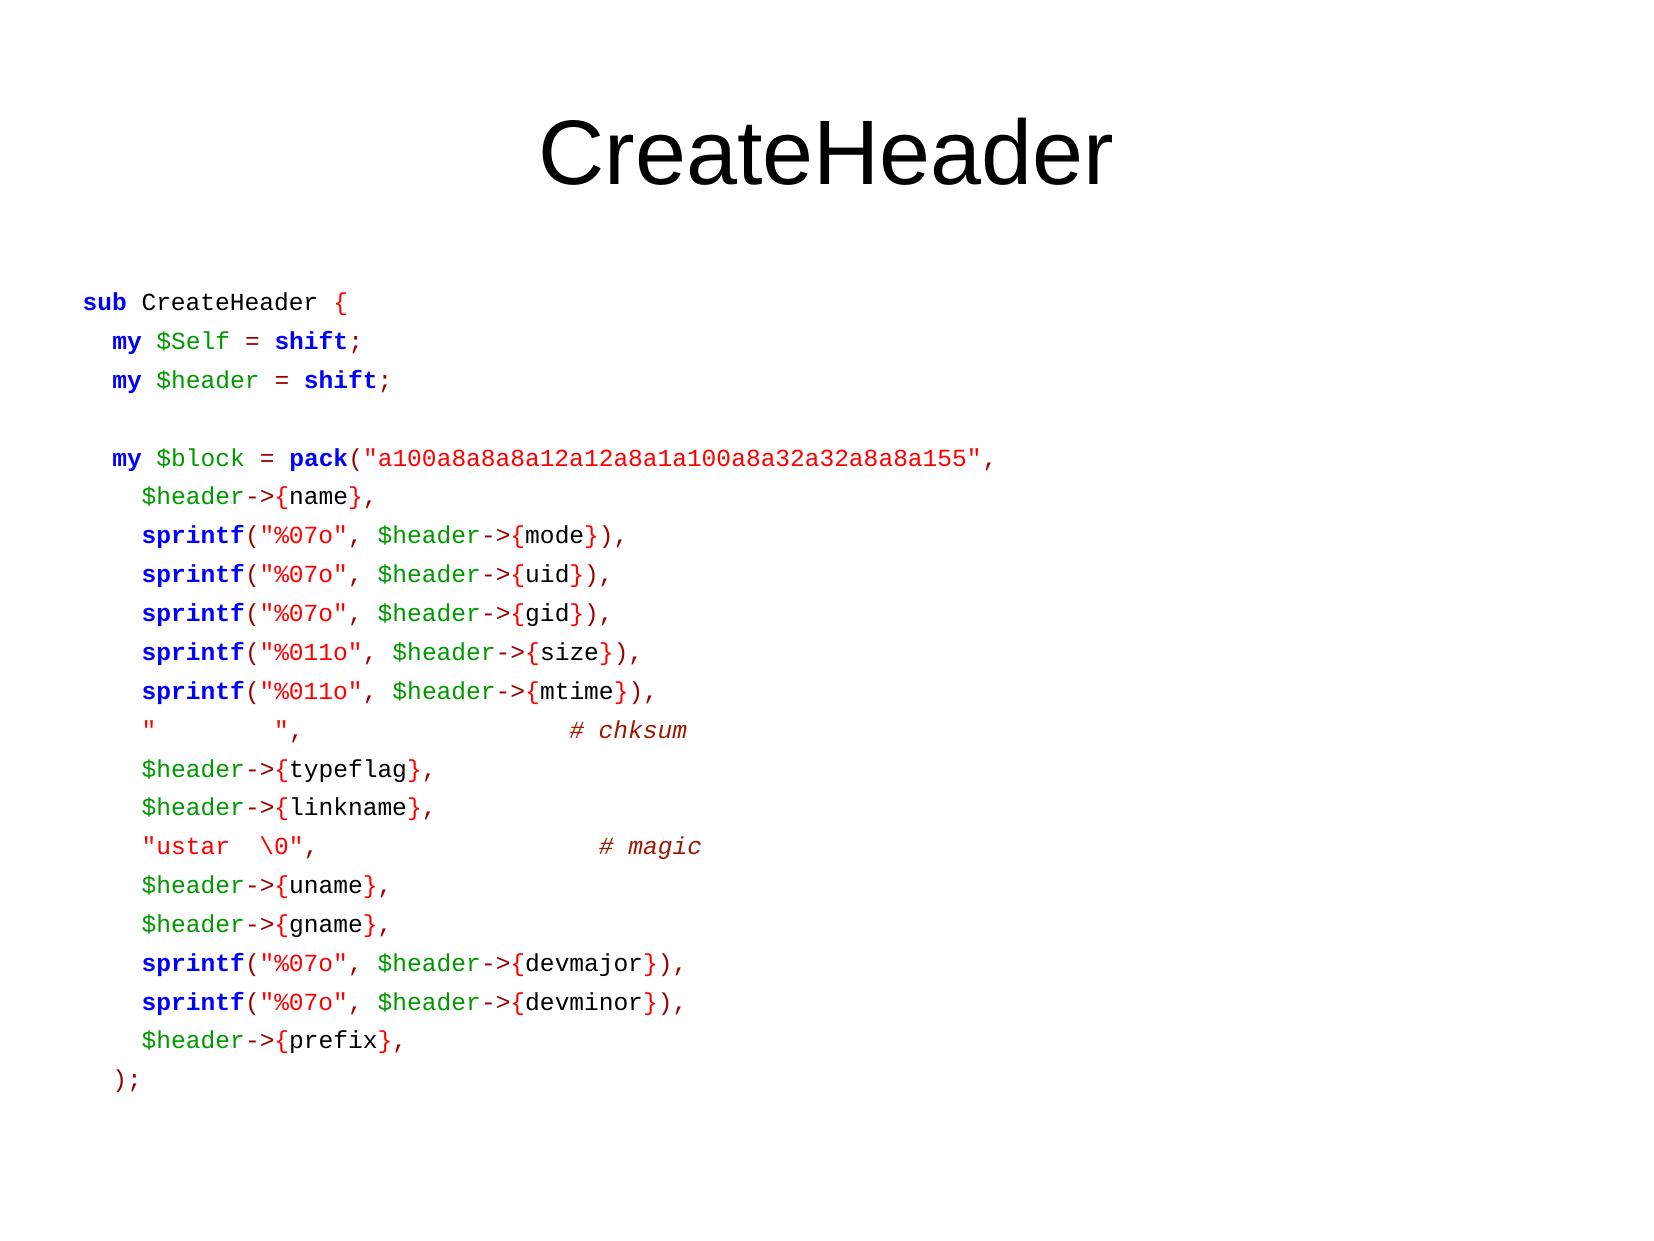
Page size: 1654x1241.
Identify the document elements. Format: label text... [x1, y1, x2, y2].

list sub CreateHeader { my $Self = shift; my $header = shift; my $block = pack("a100a8a8a8a12a12a8a1a100a8a32a32a8a8a155", $header->{name}, sprintf("%07o", $header->{mode}), sprintf("%07o", $header->{uid}), sprintf("%07o", $header->{gid}), sprintf("%011o", $header->{size}), sprintf("%011o", $header->{mtime}), " ", # chksum $header->{typeflag}, $header->{linkname}, "ustar \0", # magic $header->{uname}, $header->{gname}, sprintf("%07o", $header->{devmajor}), sprintf("%07o", $header->{devminor}), $header->{prefix}, ); [82, 290, 1571, 1109]
title CreateHeader [82, 49, 1571, 257]
